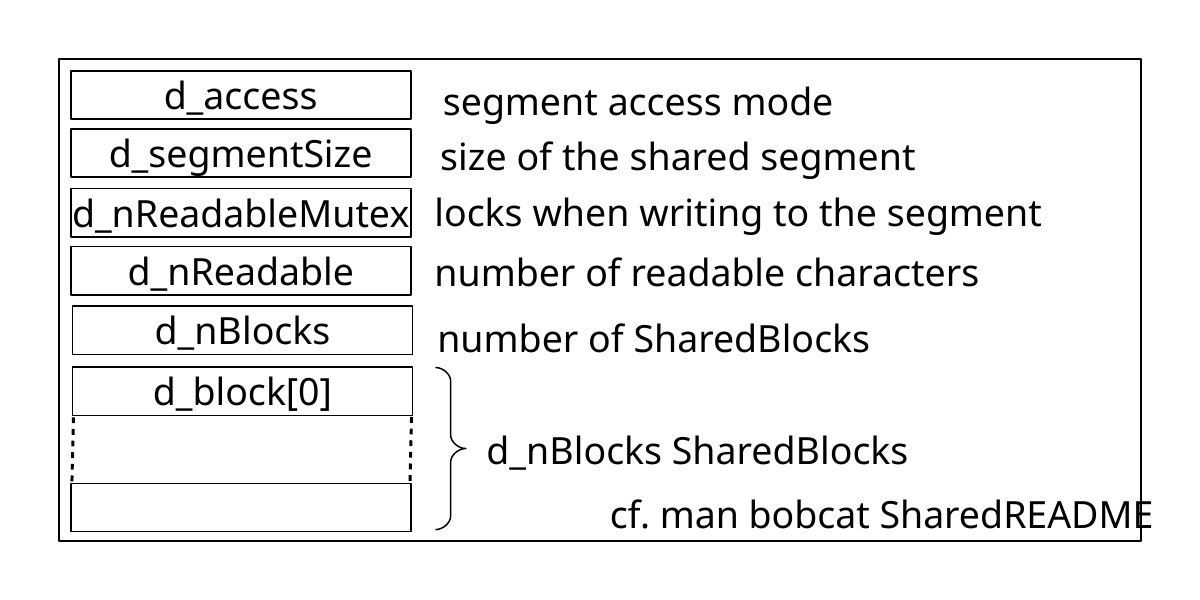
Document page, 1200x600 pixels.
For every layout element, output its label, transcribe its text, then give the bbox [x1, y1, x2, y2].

text_box [59, 59, 1141, 541]
text_box d_nBlocks SharedBlocks [471, 416, 898, 478]
text_box number of readable characters [419, 238, 949, 299]
text_box number of SharedBlocks [422, 305, 853, 366]
text_box d_access [70, 70, 411, 120]
text_box locks when writing to the segment [419, 179, 1014, 240]
text_box d_nReadableMutex [70, 188, 411, 237]
text_box d_nBlocks [72, 306, 413, 355]
text_box segment access mode [428, 68, 809, 123]
text_box cf. man bobcat SharedREADME [595, 480, 1141, 541]
text_box d_block[0] [72, 367, 413, 416]
text_box d_nReadable [70, 246, 411, 295]
text_box size of the shared segment [425, 123, 890, 179]
text_box d_segmentSize [70, 128, 411, 178]
